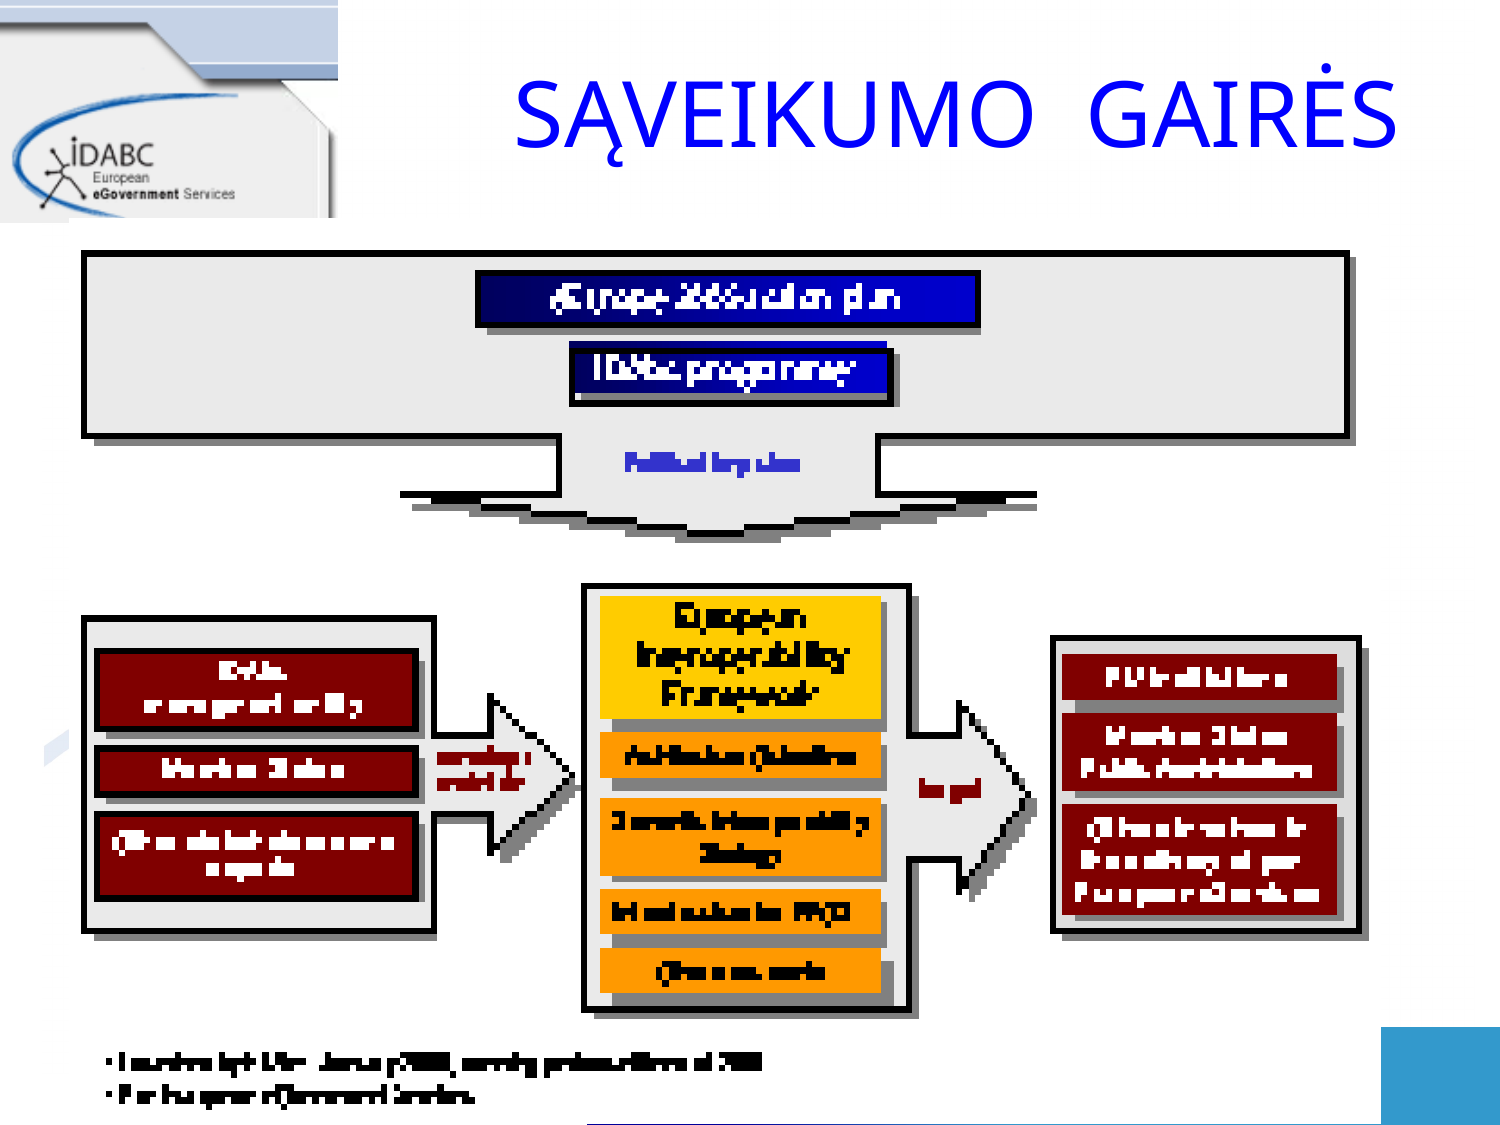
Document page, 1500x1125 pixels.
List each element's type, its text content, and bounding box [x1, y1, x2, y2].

title SĄVEIKUMO GAIRĖS [300, 50, 1500, 176]
chart [69, 219, 1388, 1124]
picture [0, 0, 1500, 1125]
